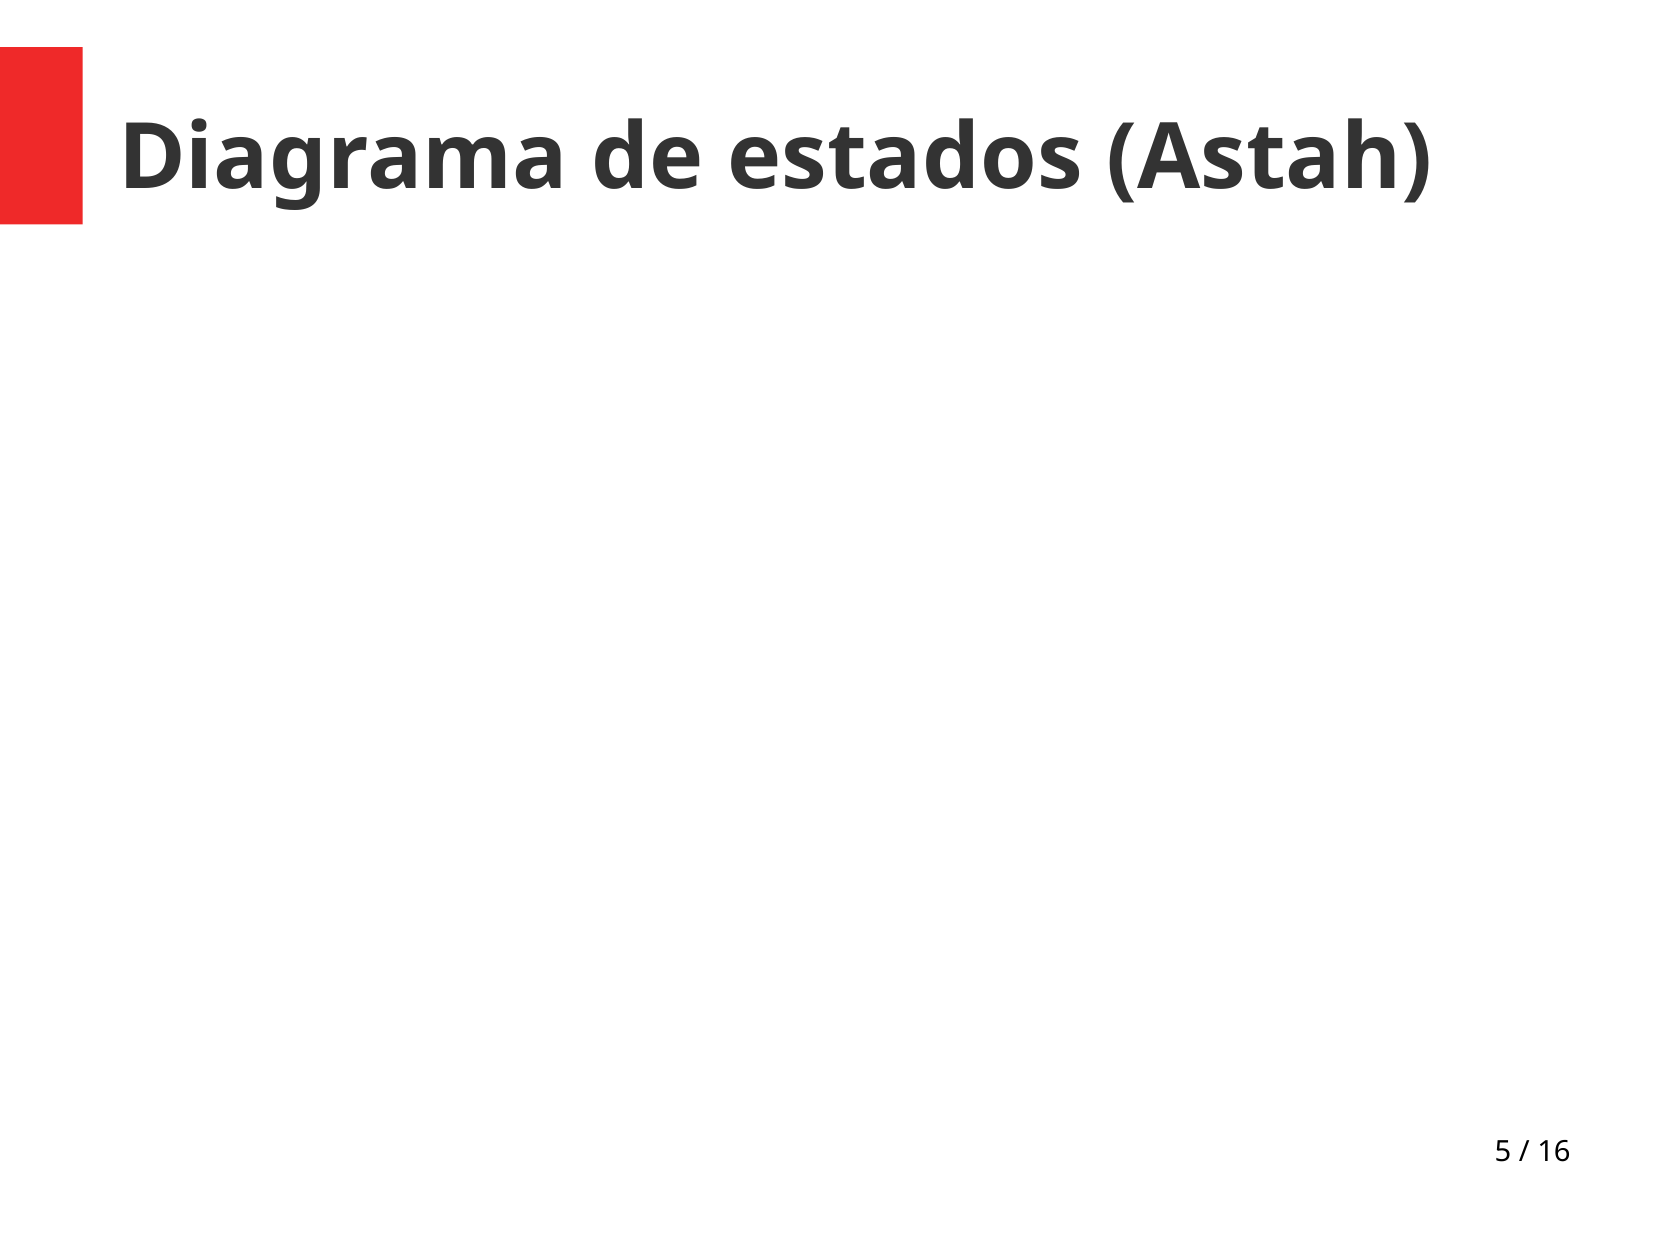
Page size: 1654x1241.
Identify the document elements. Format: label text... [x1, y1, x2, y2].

title Diagrama de estados (Astah) [118, 49, 1571, 257]
